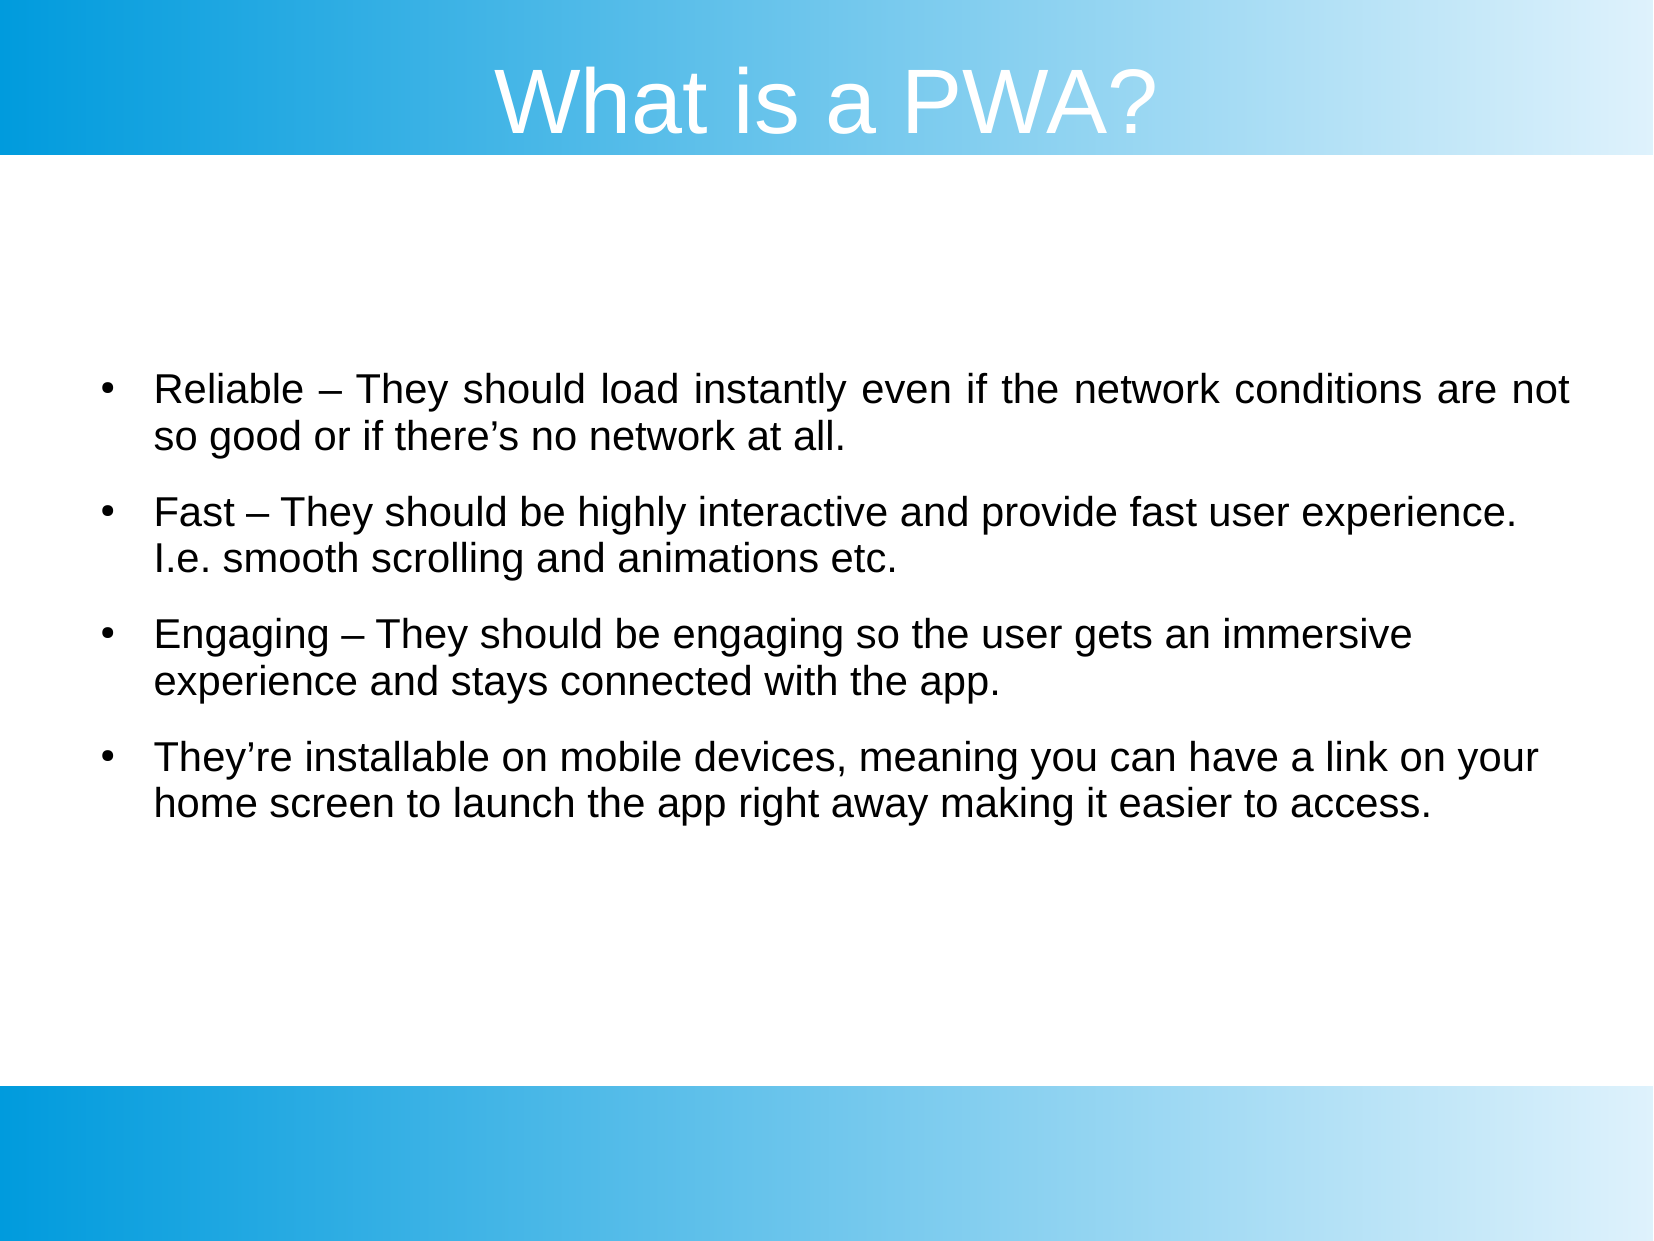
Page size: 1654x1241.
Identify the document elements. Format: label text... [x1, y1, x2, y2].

list Reliable – They should load instantly even if the network conditions are not so good or if there’s no network at all. Fast – They should be highly interactive and provide fast user experience. I.e. smooth scrolling and animations etc. Engaging – They should be engaging so the user gets an immersive experience and stays connected with the app. They’re installable on mobile devices, meaning you can have a link on your home screen to launch the app right away making it easier to access. [82, 290, 1571, 1010]
title What is a PWA? [82, 49, 1571, 155]
